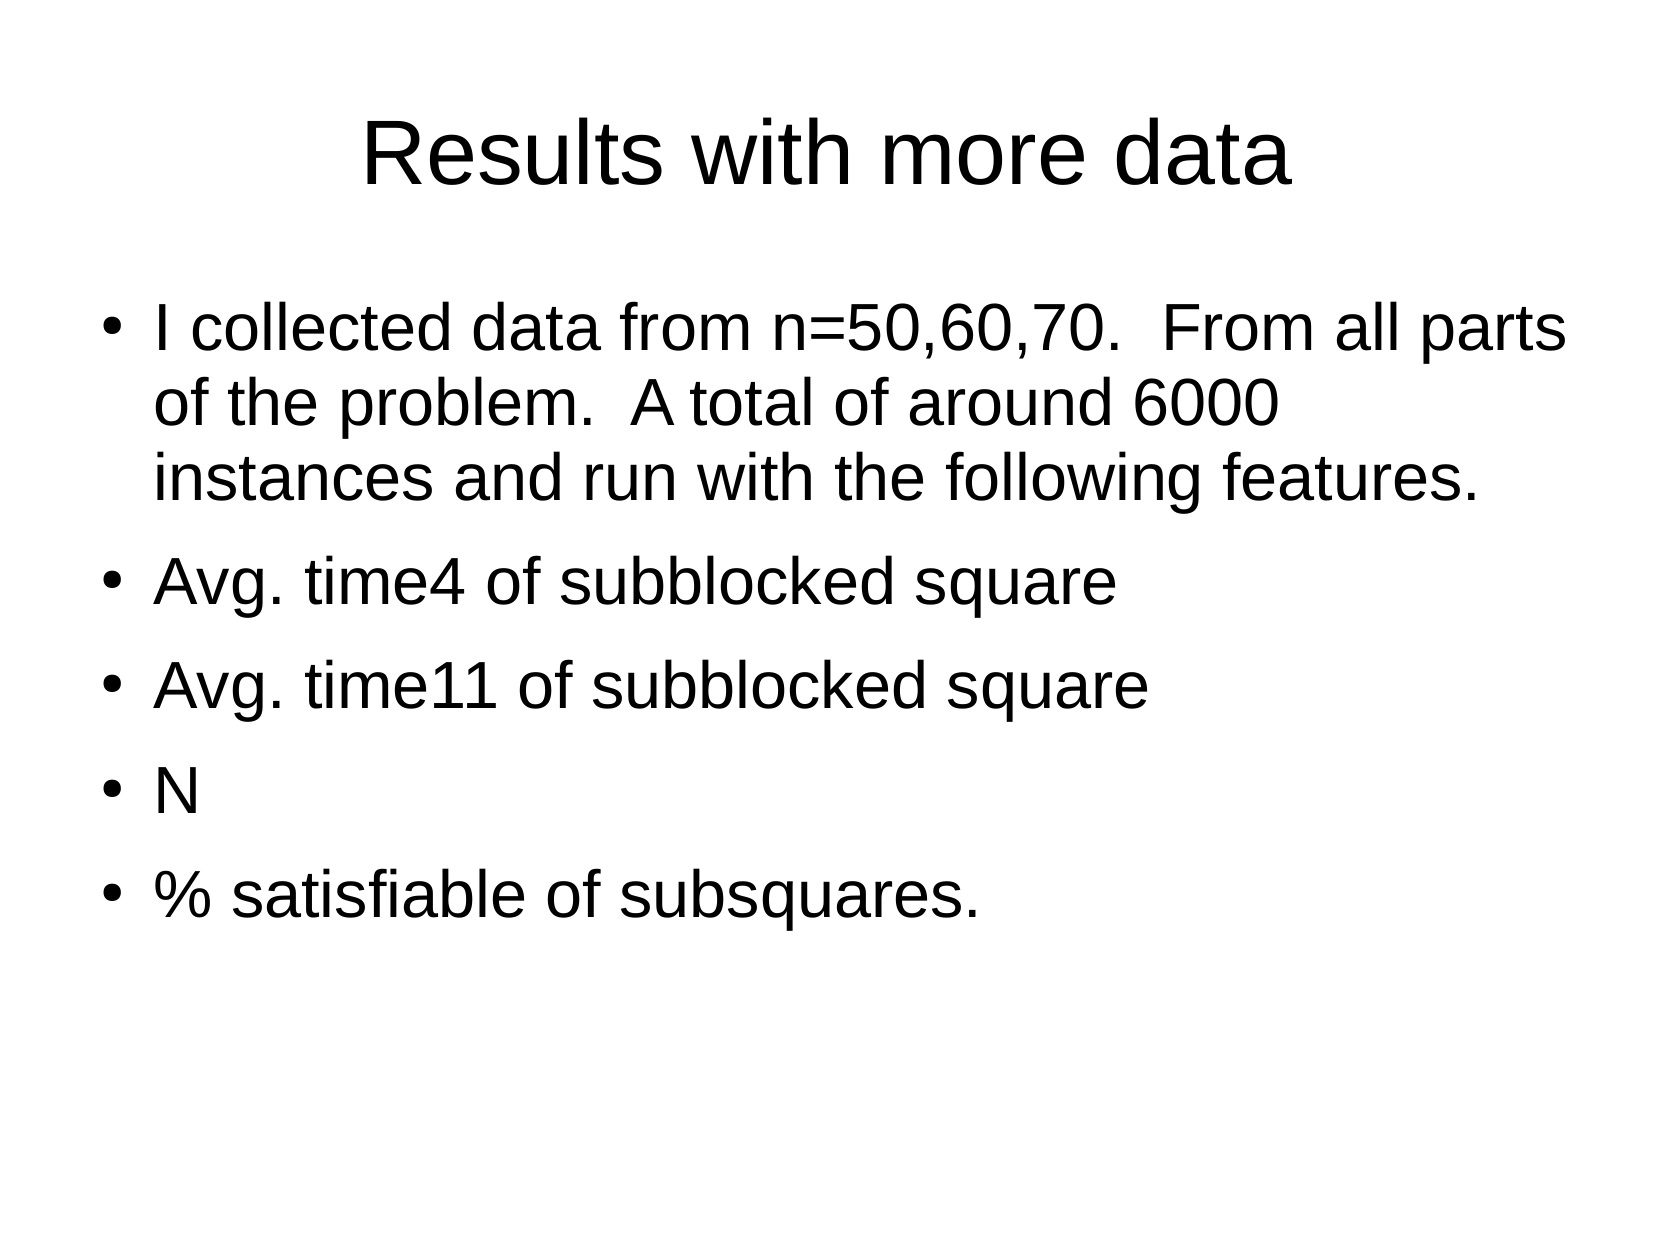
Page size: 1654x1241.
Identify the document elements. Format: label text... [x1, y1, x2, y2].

list I collected data from n=50,60,70. From all parts of the problem. A total of around 6000 instances and run with the following features. Avg. time4 of subblocked square Avg. time11 of subblocked square N % satisfiable of subsquares. [82, 290, 1571, 1010]
title Results with more data [82, 49, 1571, 257]
